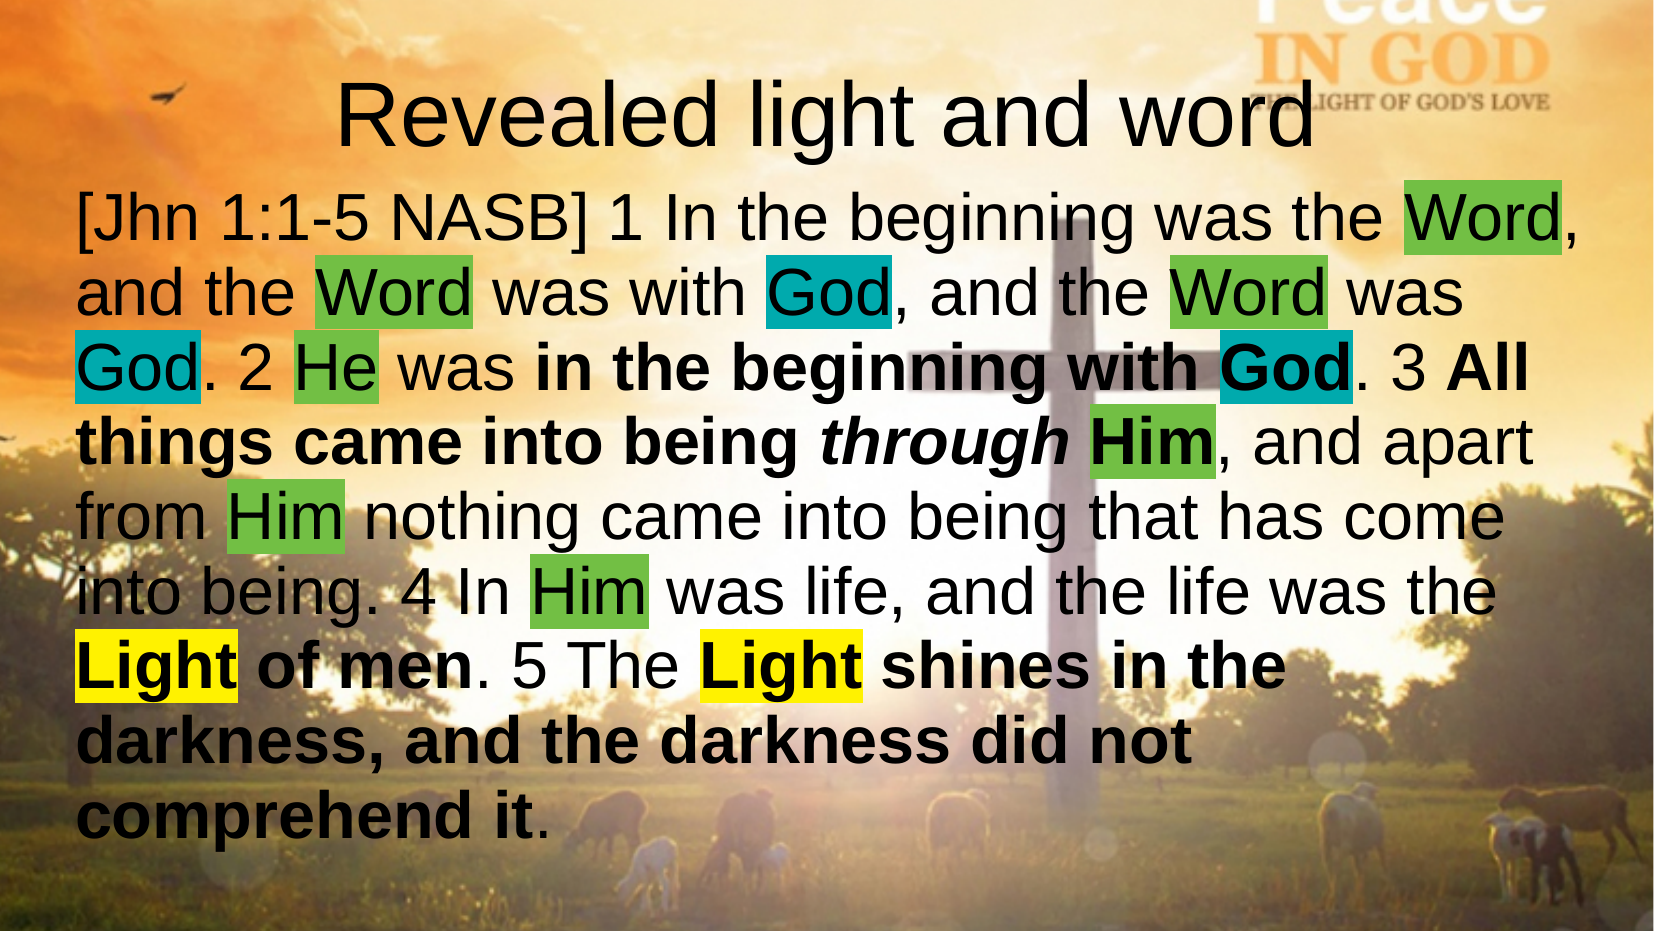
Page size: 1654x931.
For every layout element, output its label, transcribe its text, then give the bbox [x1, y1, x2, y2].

picture [0, 0, 1654, 931]
list [Jhn 1:1-5 NASB] 1 In the beginning was the Word, and the Word was with God, and the Word was God. 2 He was in the beginning with God. 3 All things came into being through Him, and apart from Him nothing came into being that has come into being. 4 In Him was life, and the life was the Light of men. 5 The Light shines in the darkness, and the darkness did not comprehend it. [75, 180, 1606, 886]
title Revealed light and word [82, 37, 1571, 180]
